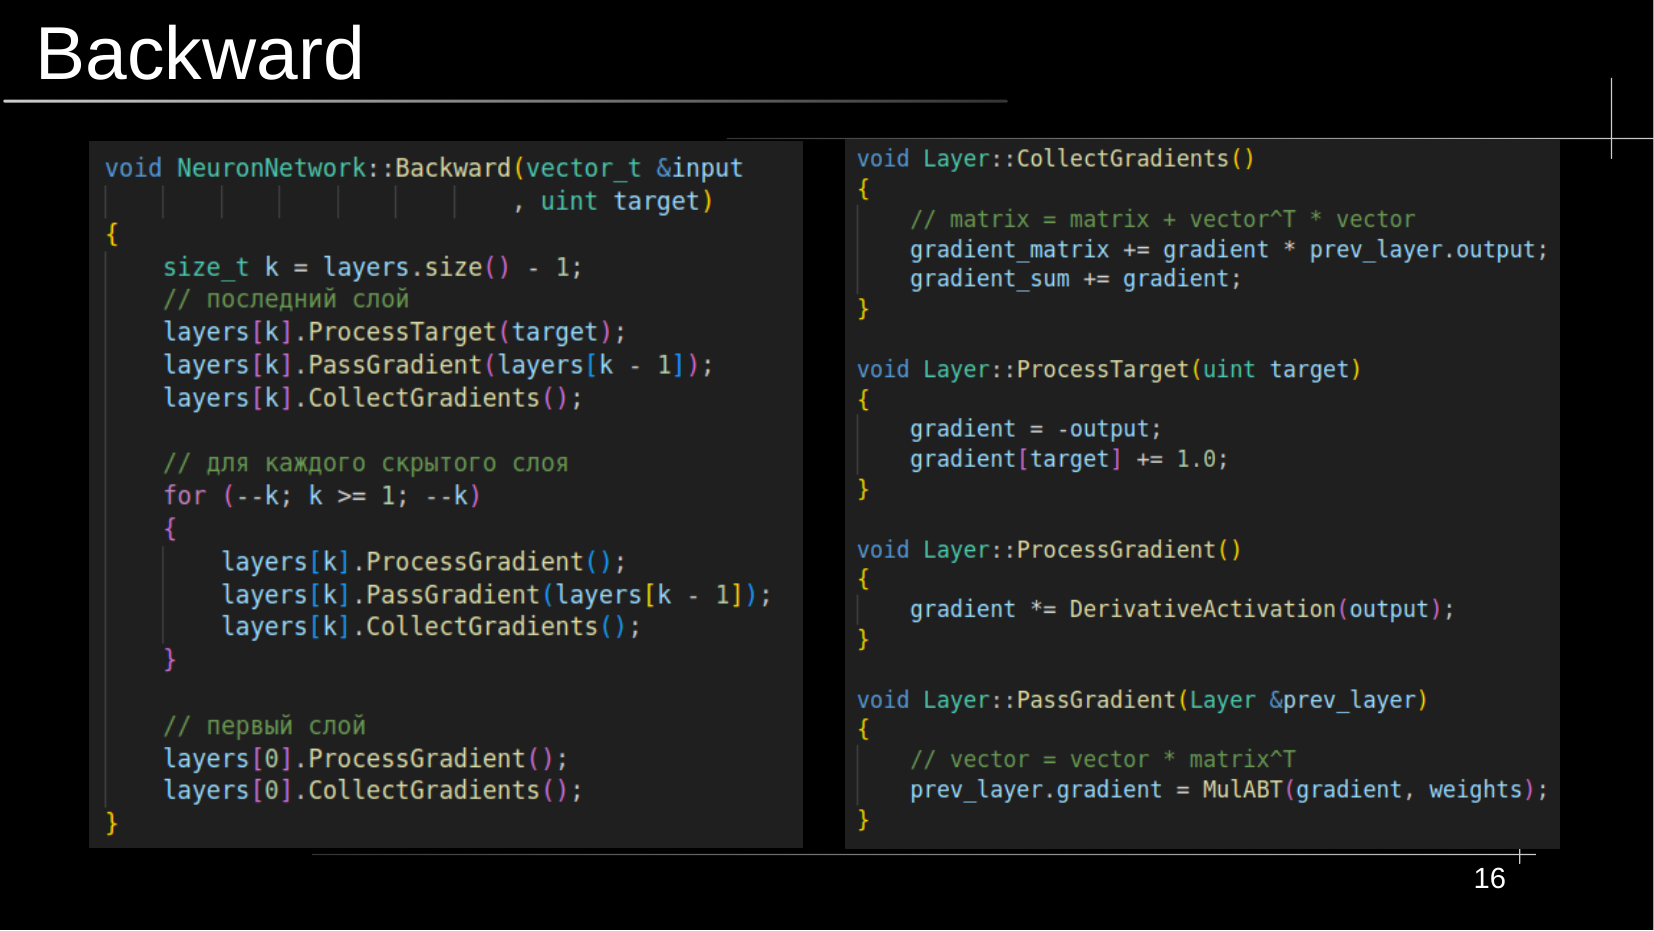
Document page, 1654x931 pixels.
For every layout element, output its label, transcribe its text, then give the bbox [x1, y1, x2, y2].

title Backward [35, 0, 1601, 107]
picture [845, 139, 1560, 849]
picture [89, 141, 803, 848]
